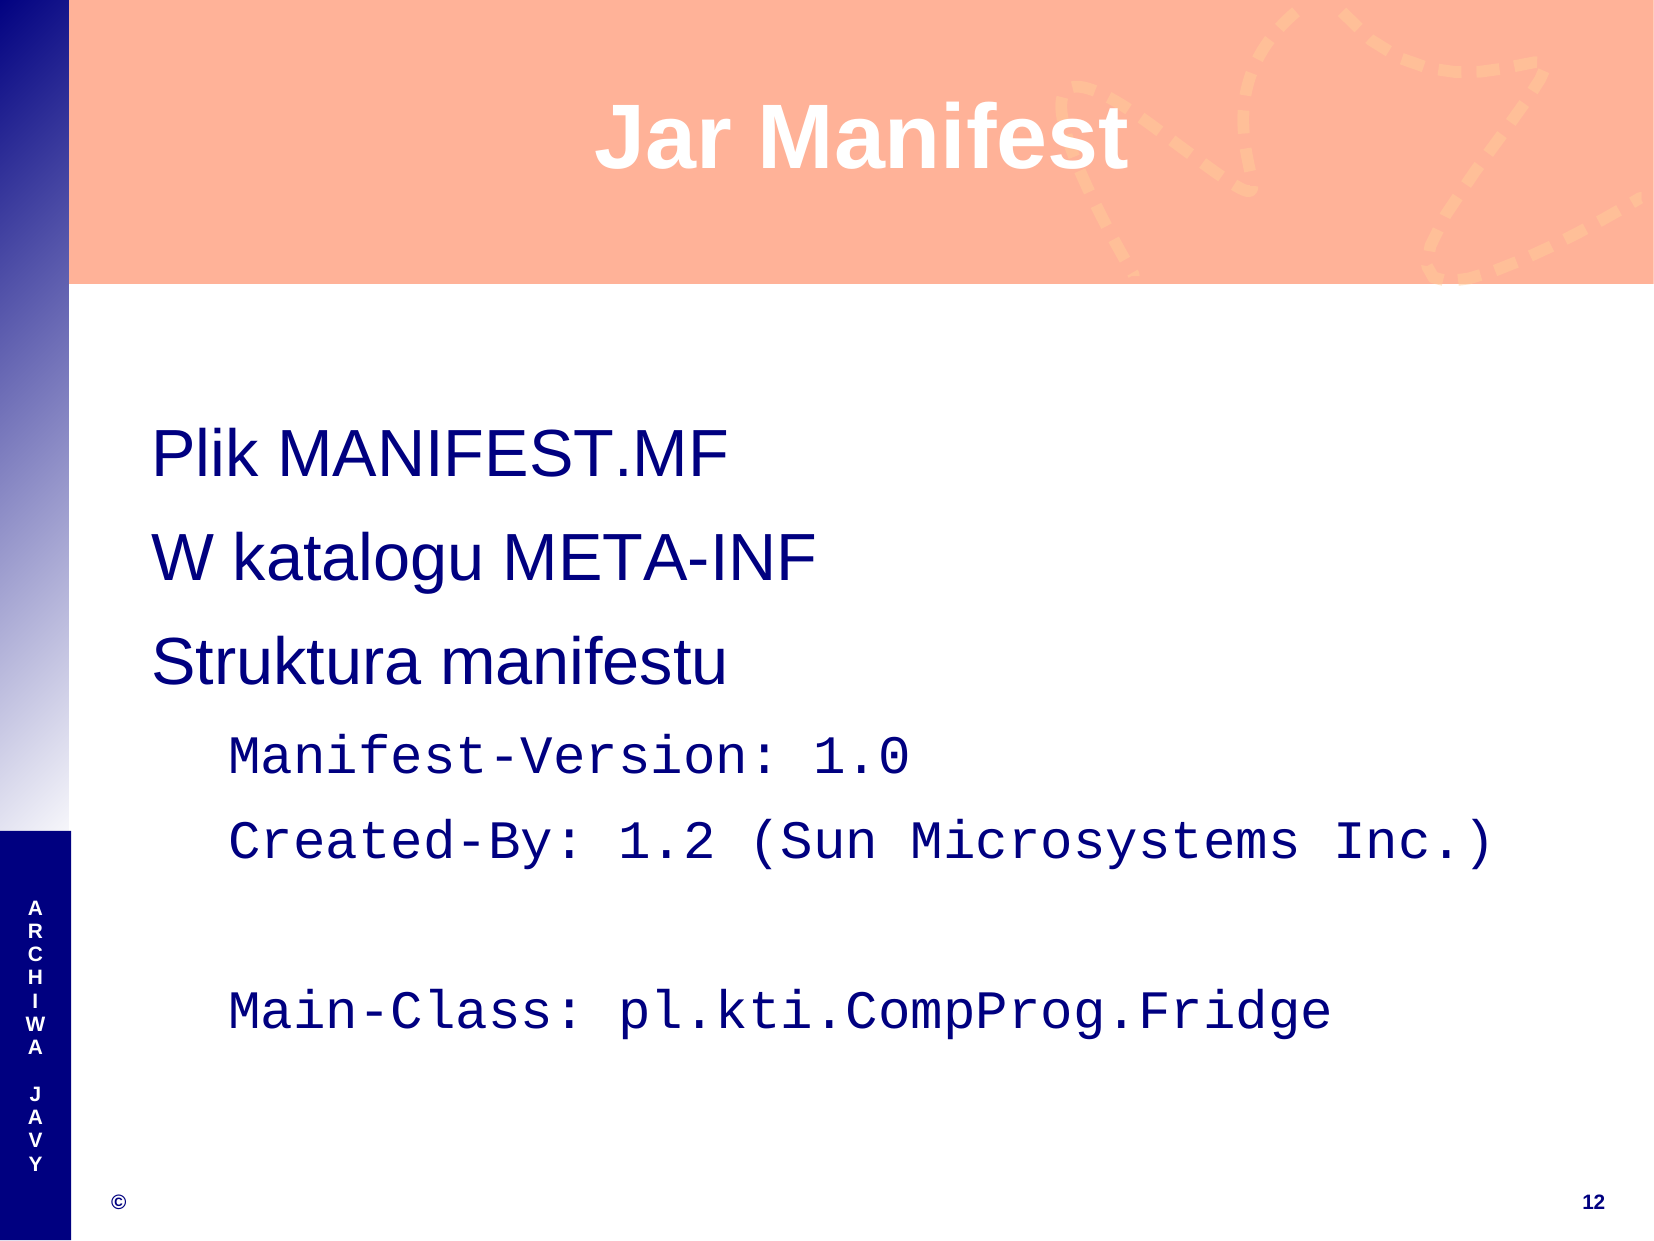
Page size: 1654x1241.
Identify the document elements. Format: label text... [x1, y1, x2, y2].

list Plik MANIFEST.MF W katalogu META-INF Struktura manifestu Manifest-Version: 1.0 Created-By: 1.2 (Sun Microsystems Inc.) Main-Class: pl.kti.CompProg.Fridge [181, 415, 1544, 1031]
title Jar Manifest [70, 33, 1654, 241]
text_box A R C H I W A J A V Y [0, 831, 71, 1241]
